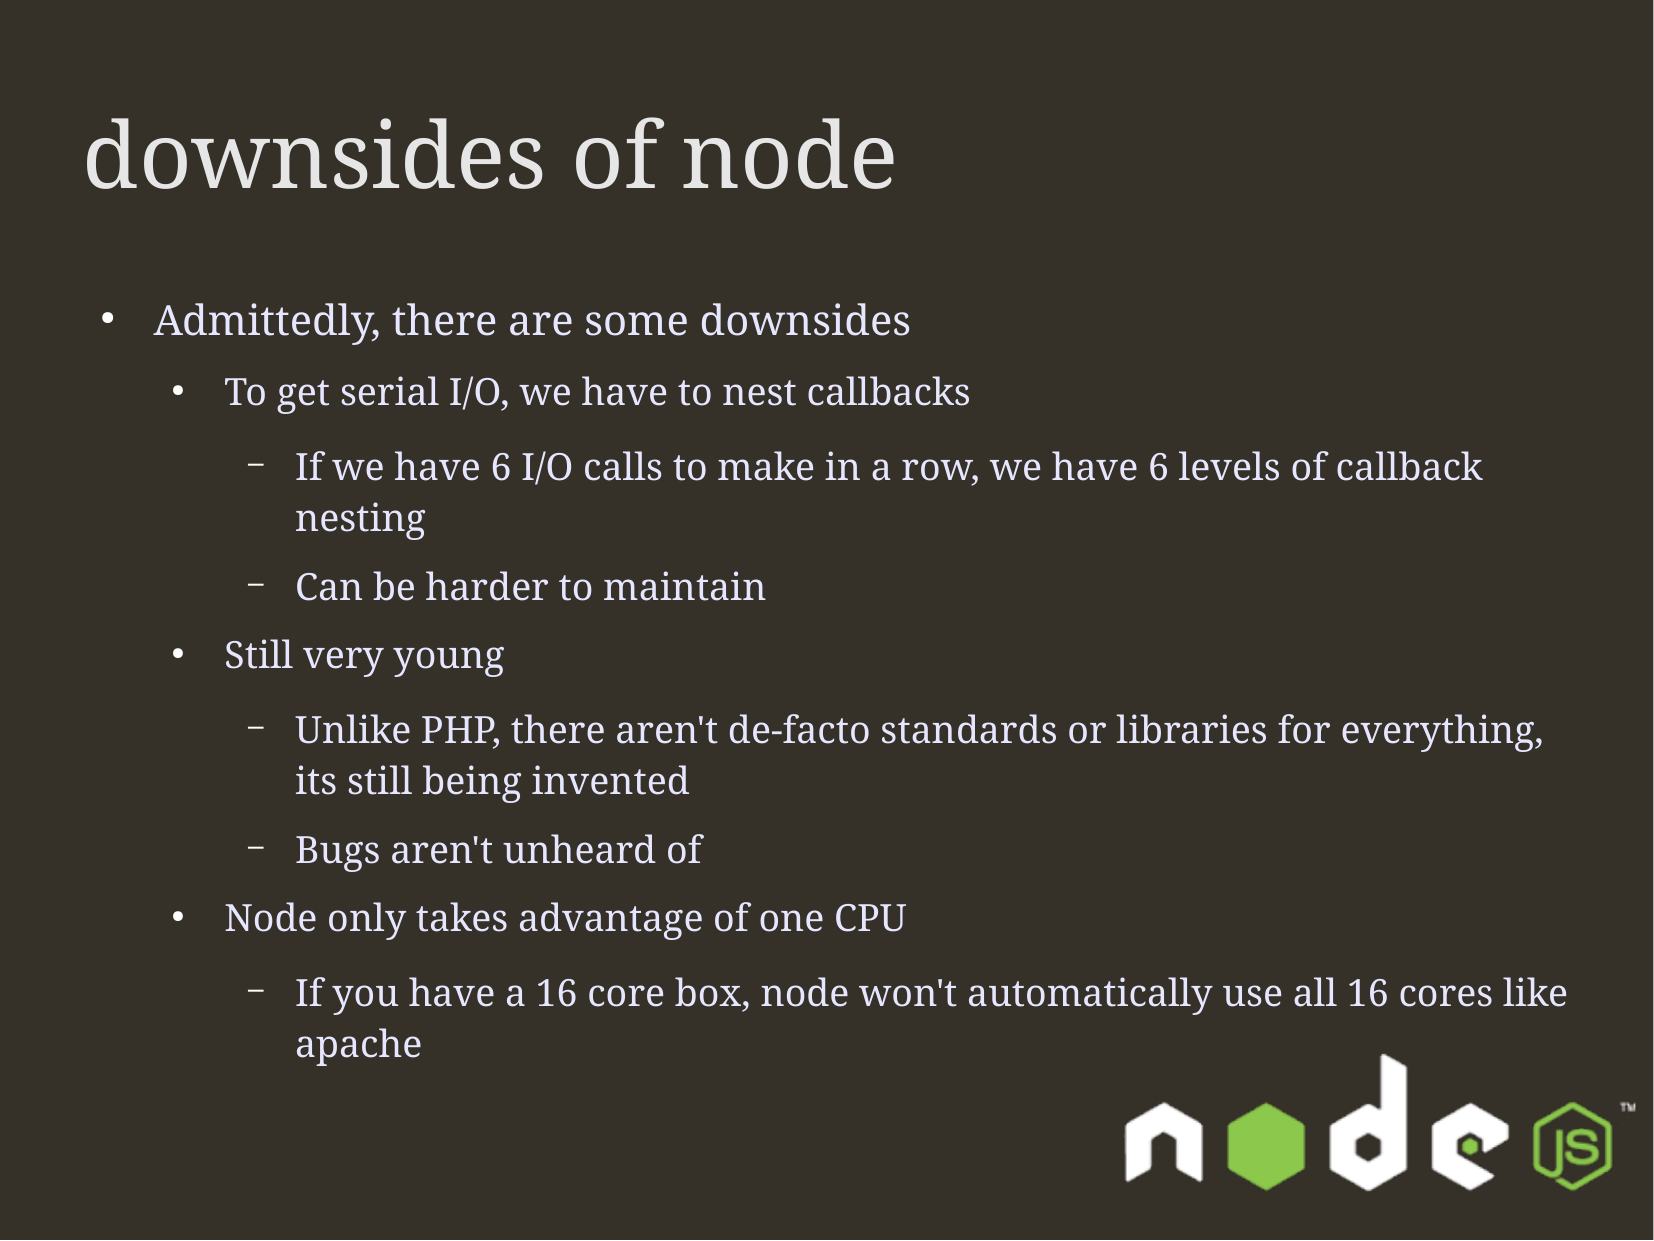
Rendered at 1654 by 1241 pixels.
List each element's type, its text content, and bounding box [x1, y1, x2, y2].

list Admittedly, there are some downsides To get serial I/O, we have to nest callbacks If we have 6 I/O calls to make in a row, we have 6 levels of callback nesting Can be harder to maintain Still very young Unlike PHP, there aren't de-facto standards or libraries for everything, its still being invented Bugs aren't unheard of Node only takes advantage of one CPU If you have a 16 core box, node won't automatically use all 16 cores like apache [82, 290, 1571, 1109]
picture [1108, 1006, 1651, 1238]
title downsides of node [82, 49, 1571, 257]
